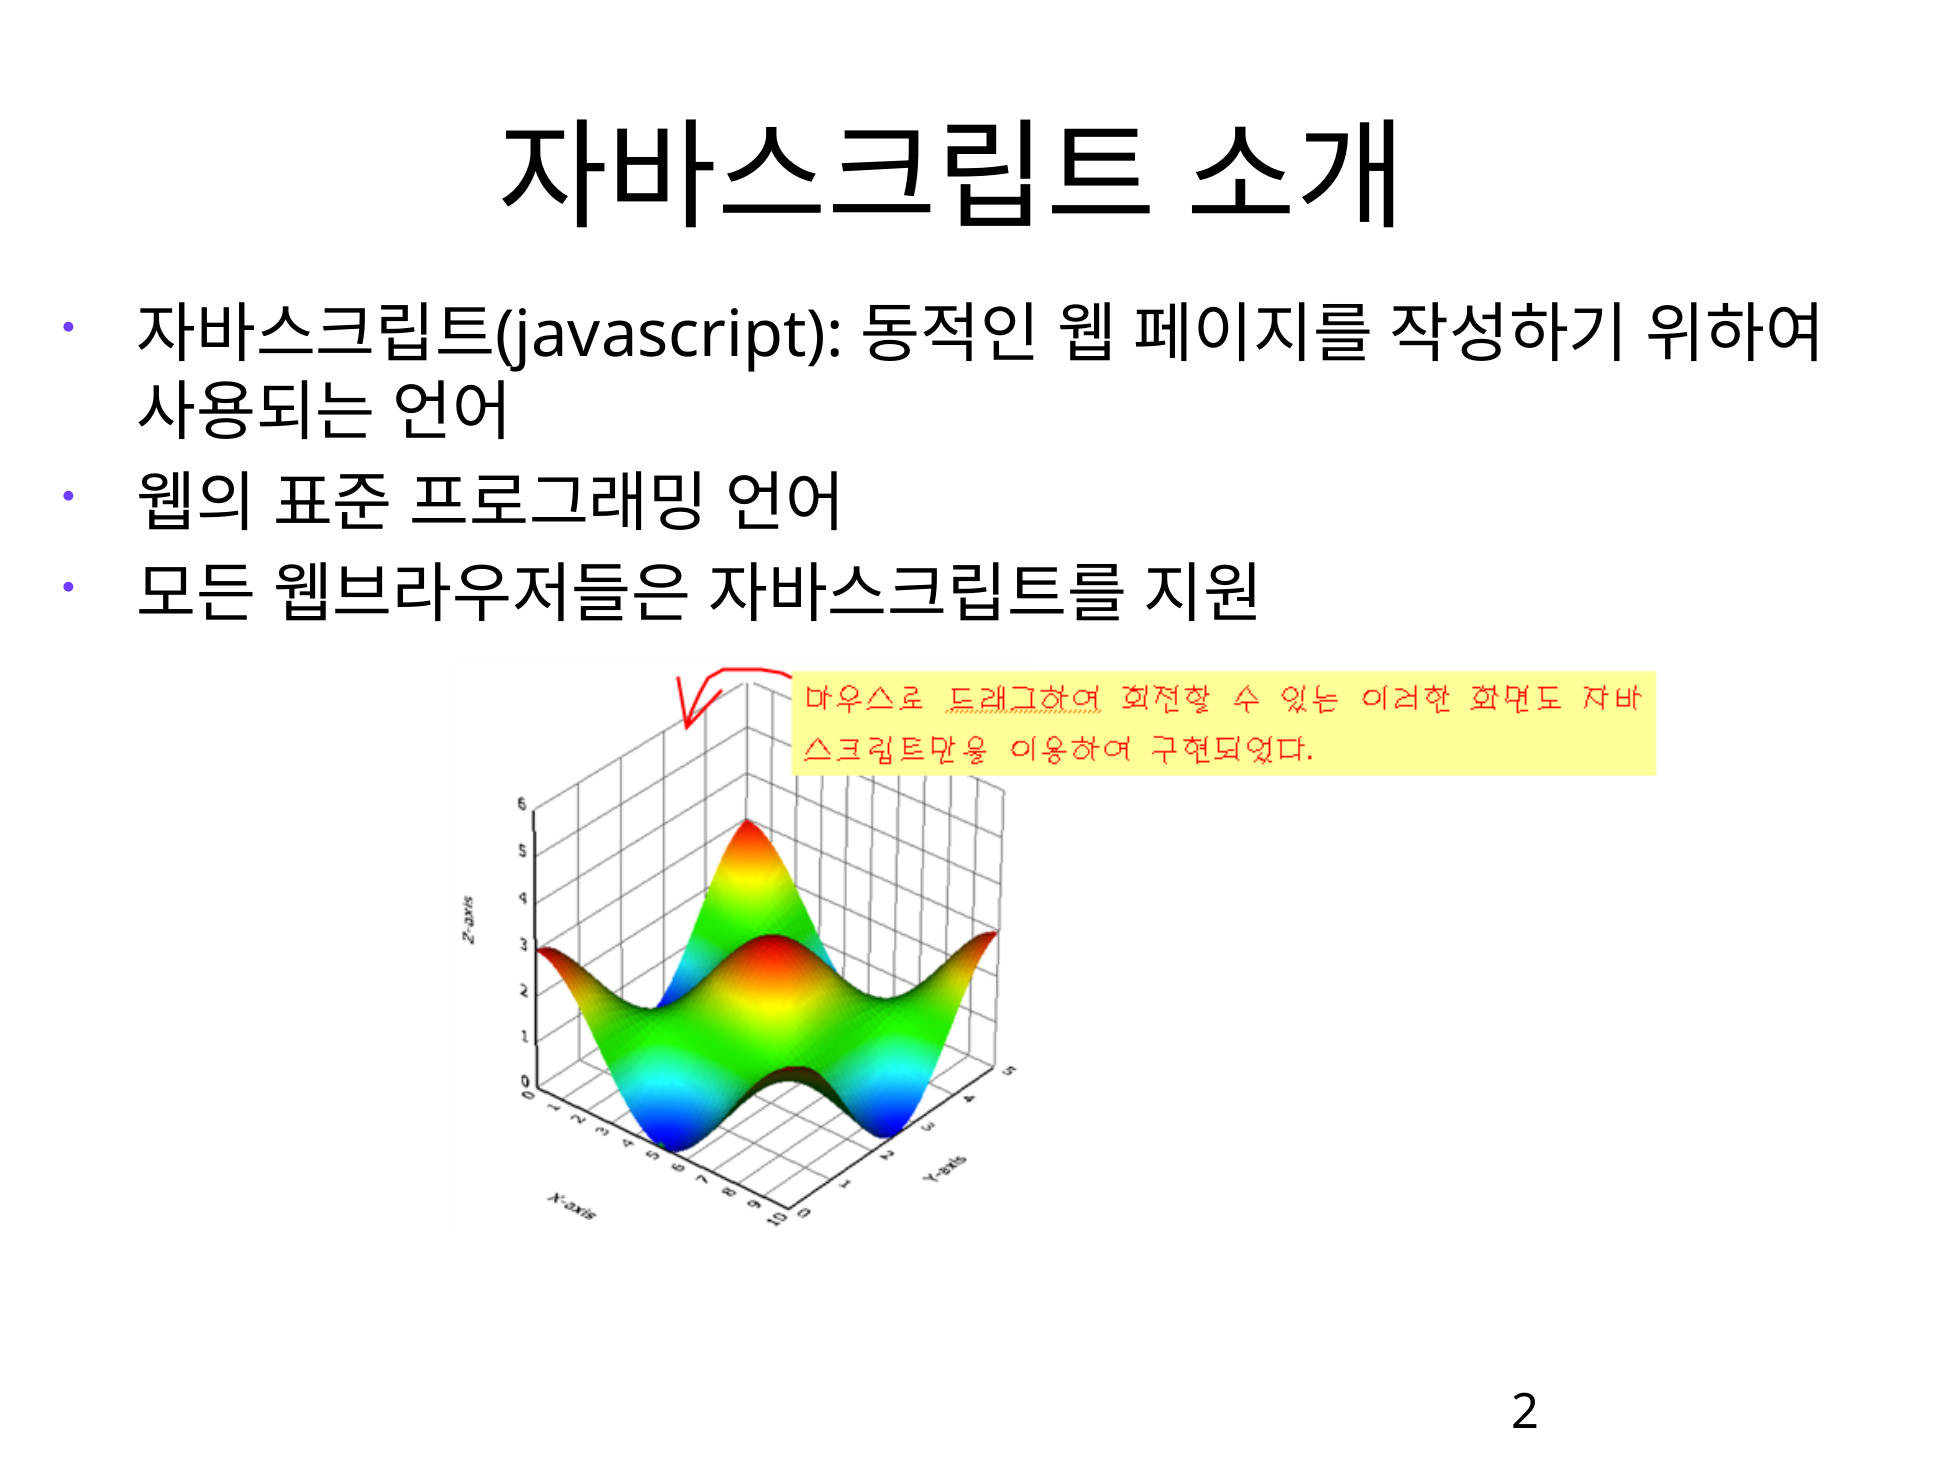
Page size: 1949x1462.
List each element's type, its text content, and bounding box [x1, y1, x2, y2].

picture [448, 646, 1668, 1243]
list 자바스크립트(javascript): 동적인 웹 페이지를 작성하기 위하여 사용되는 언어 웹의 표준 프로그래밍 언어 모든 웹브라우저들은 자바스크립트를 지원 [48, 284, 1897, 1343]
title 자바스크립트 소개 [156, 92, 1749, 255]
slide_number <숫자> [1496, 1372, 1899, 1462]
